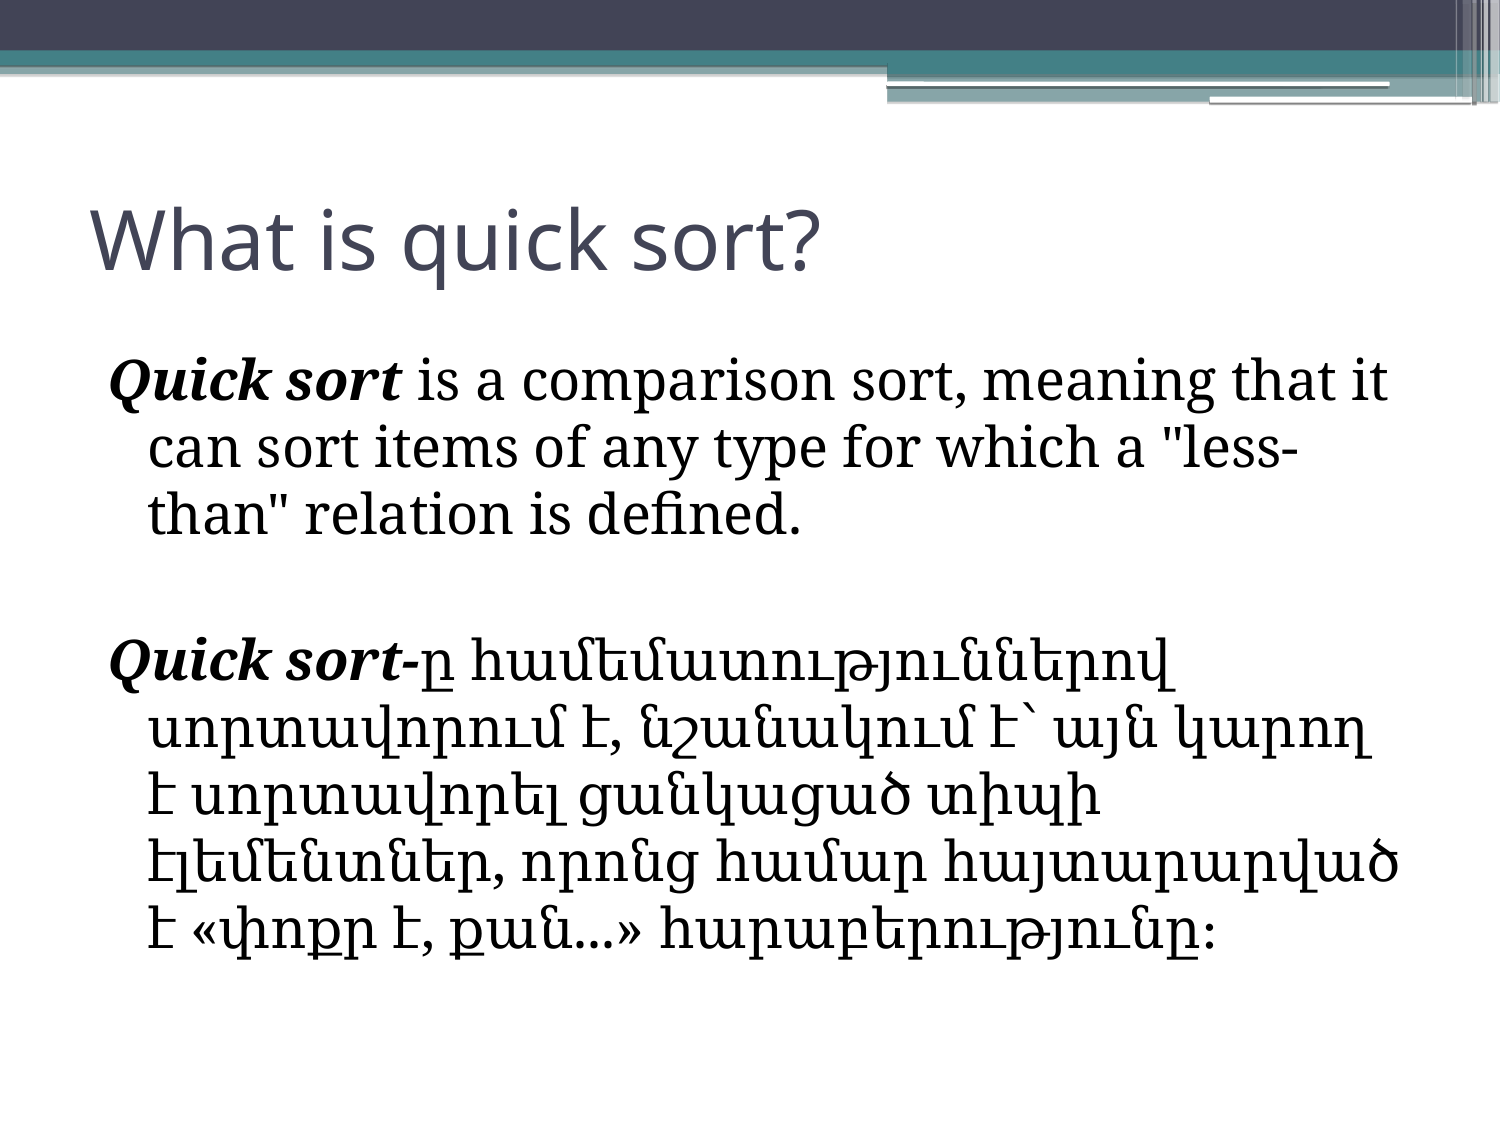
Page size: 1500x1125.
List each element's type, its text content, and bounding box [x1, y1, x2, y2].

title What is quick sort? [75, 149, 1425, 325]
list Quick sort is a comparison sort, meaning that it can sort items of any type for which a "less-than" relation is defined. Quick sort-ը համեմատություններով սորտավորում է, նշանակում է՝ այն կարող է սորտավորել ցանկացած տիպի էլեմենտներ, որոնց համար հայտարարված է «փոքր է, քան...» հարաբերությունը։ [75, 337, 1425, 1038]
